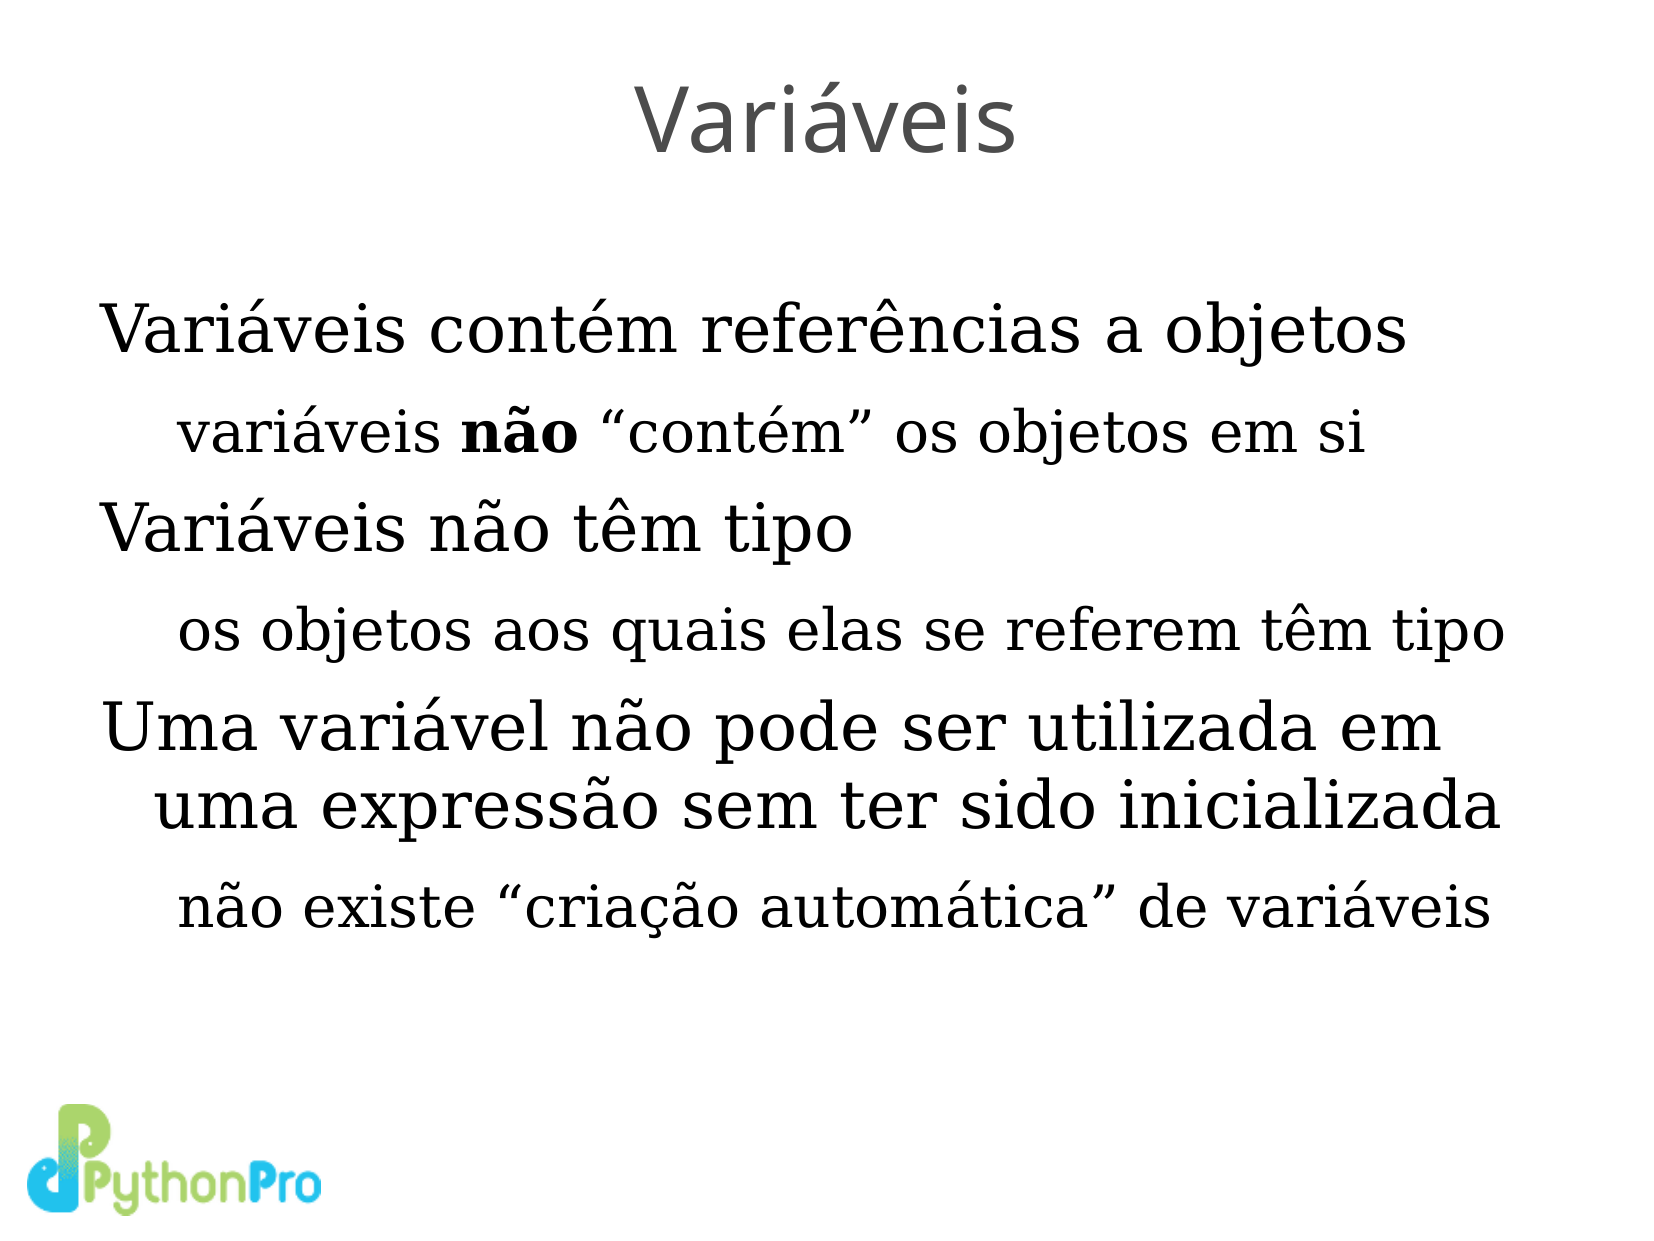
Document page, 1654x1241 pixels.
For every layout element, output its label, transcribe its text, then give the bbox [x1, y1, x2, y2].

title Variáveis [82, 13, 1571, 222]
list Variáveis contém referências a objetos variáveis não “contém” os objetos em si Variáveis não têm tipo os objetos aos quais elas se referem têm tipo Uma variável não pode ser utilizada em uma expressão sem ter sido inicializada não existe “criação automática” de variáveis [82, 290, 1571, 1094]
picture [27, 1104, 321, 1216]
